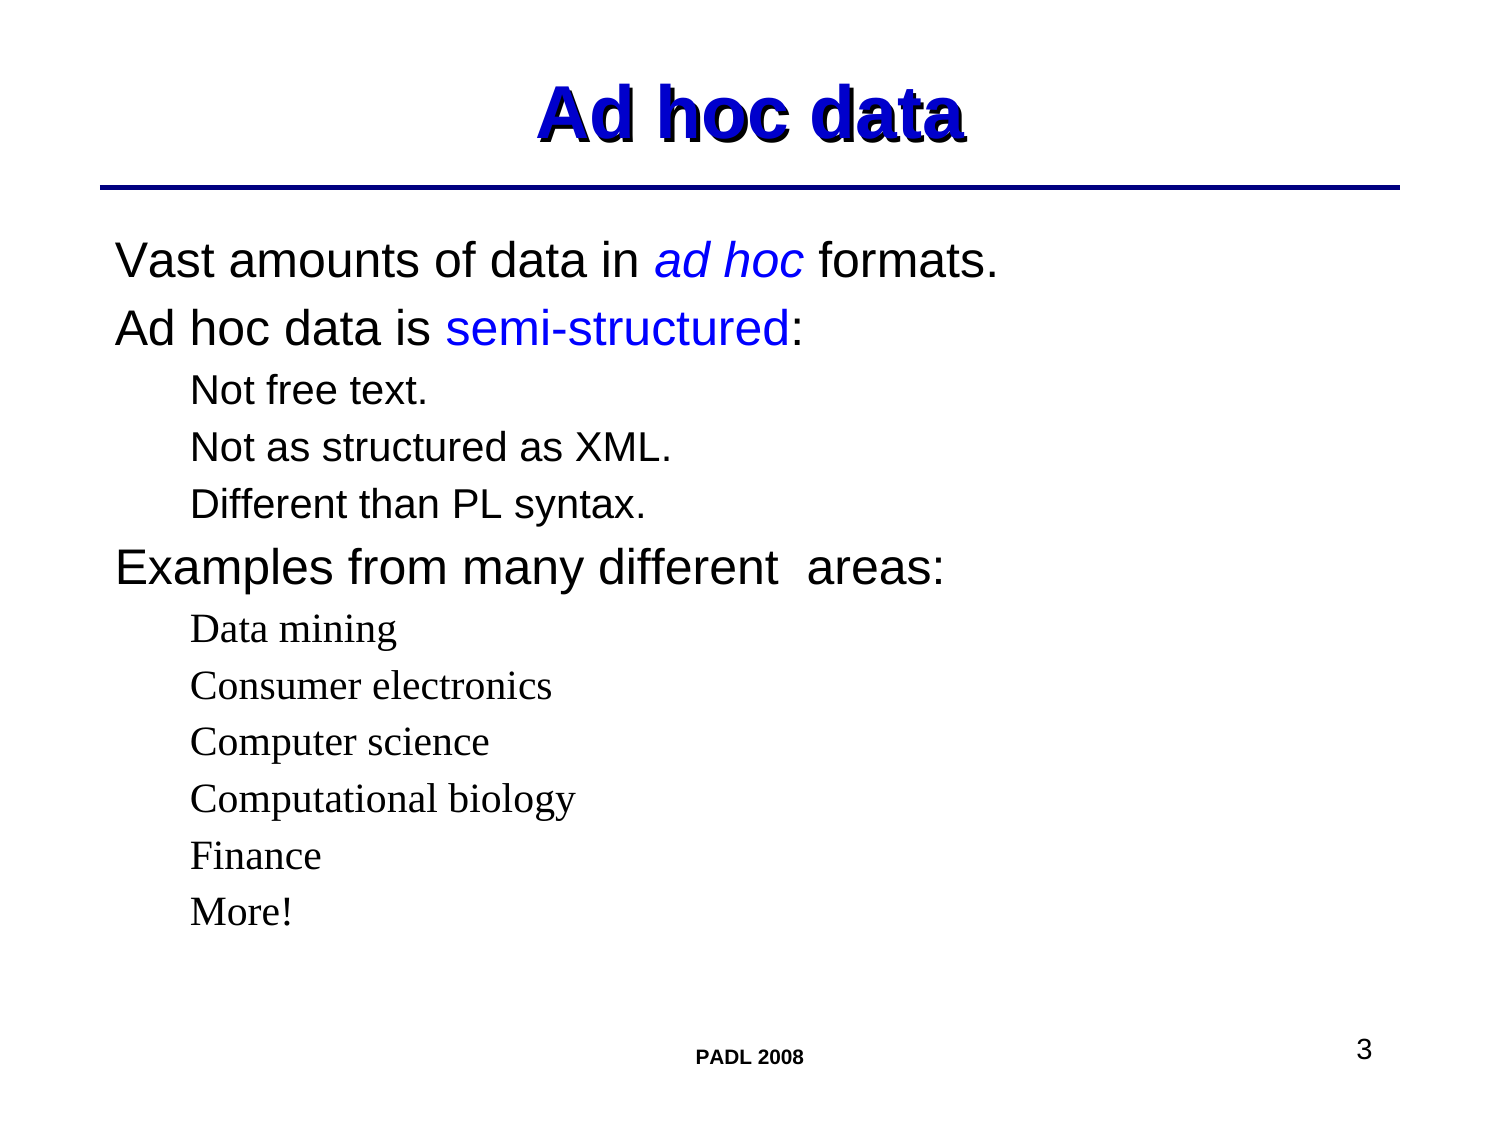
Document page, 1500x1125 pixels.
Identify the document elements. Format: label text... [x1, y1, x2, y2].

title Ad hoc data [99, 63, 1401, 163]
list Vast amounts of data in ad hoc formats. Ad hoc data is semi-structured: Not free text. Not as structured as XML. Different than PL syntax. Examples from many different areas: Data mining Consumer electronics Computer science Computational biology Finance More! [99, 224, 1375, 1000]
